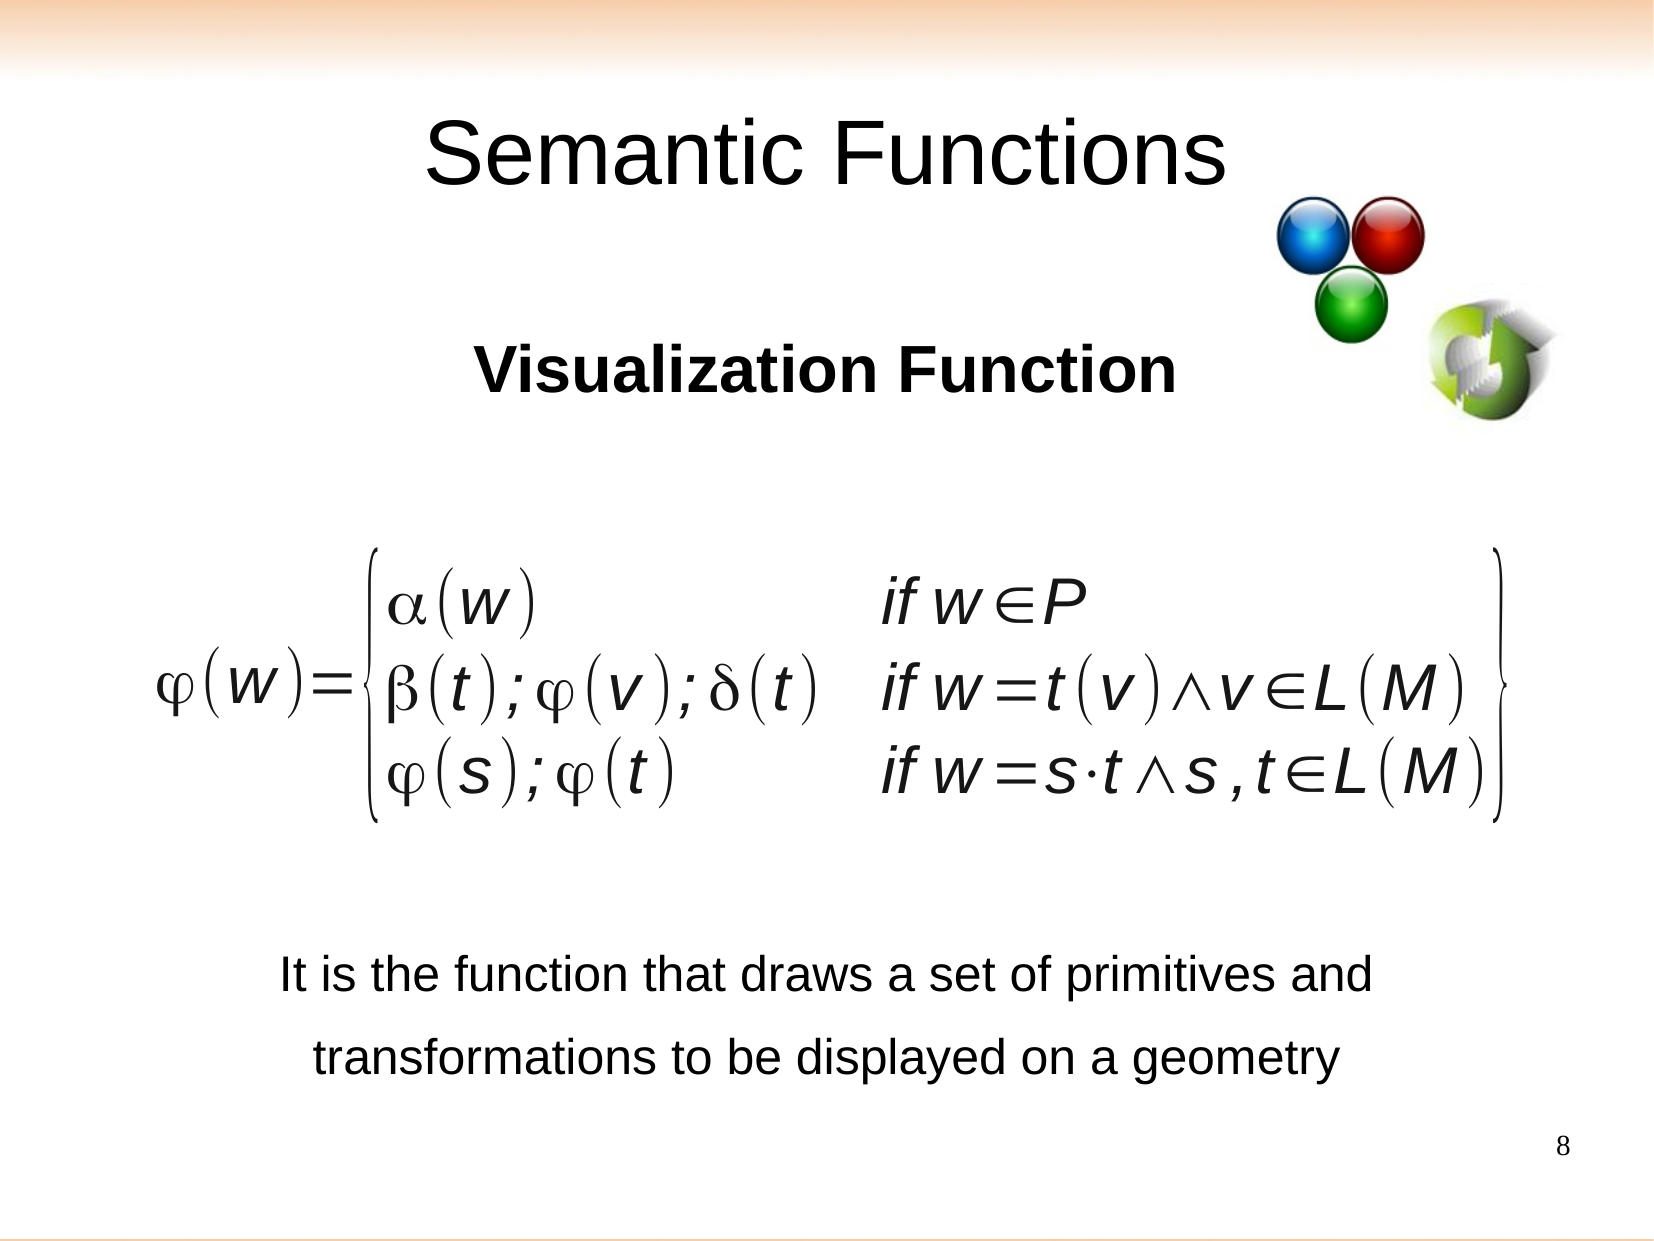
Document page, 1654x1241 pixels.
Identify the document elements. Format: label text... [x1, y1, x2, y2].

picture [0, 0, 1654, 1241]
chart [147, 544, 1523, 827]
title Semantic Functions [82, 49, 1571, 257]
text_box Visualization Function [458, 324, 1196, 415]
text_box It is the function that draws a set of primitives and transformations to be displayed on a geometry [236, 910, 1418, 1065]
